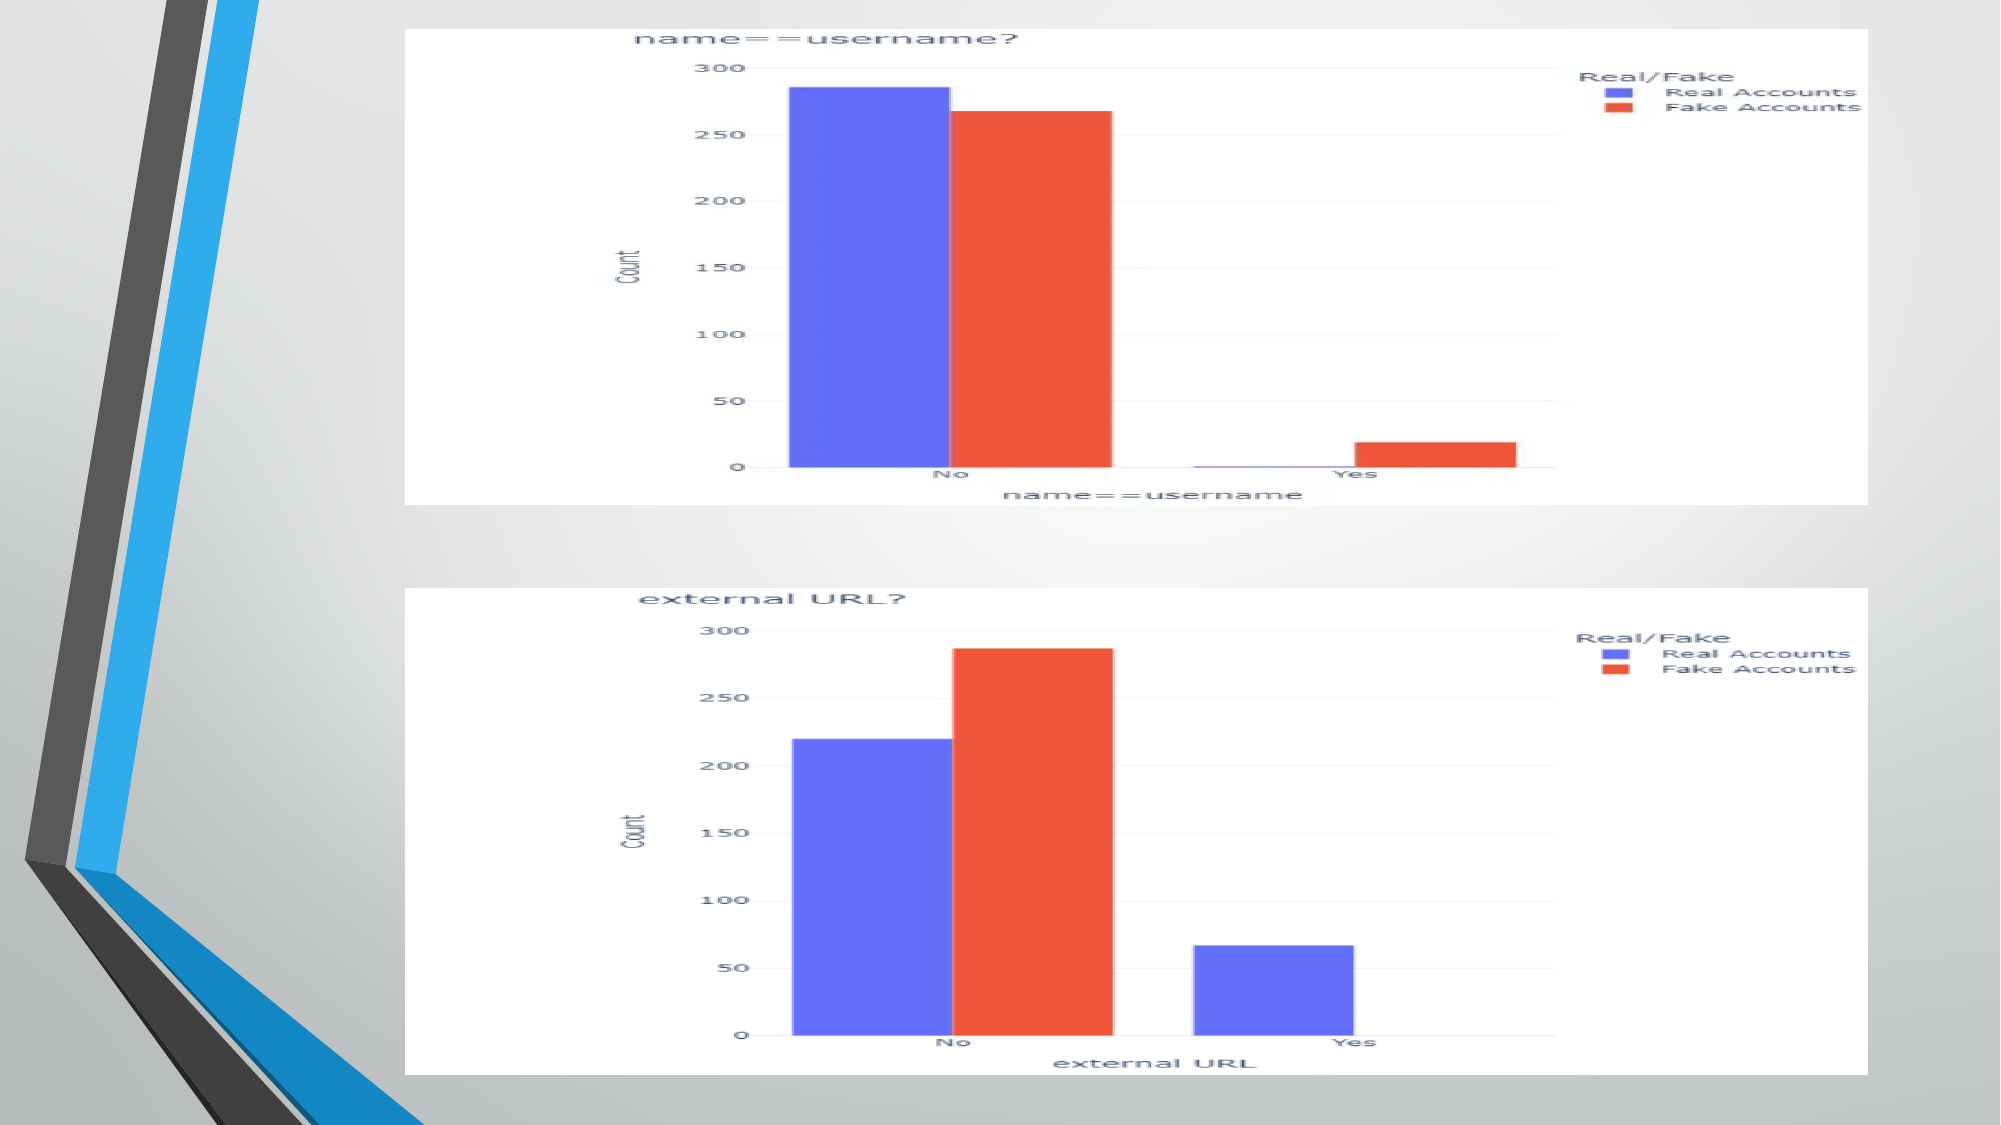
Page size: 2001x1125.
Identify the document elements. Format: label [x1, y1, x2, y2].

picture [405, 29, 1868, 505]
picture [405, 588, 1868, 1075]
